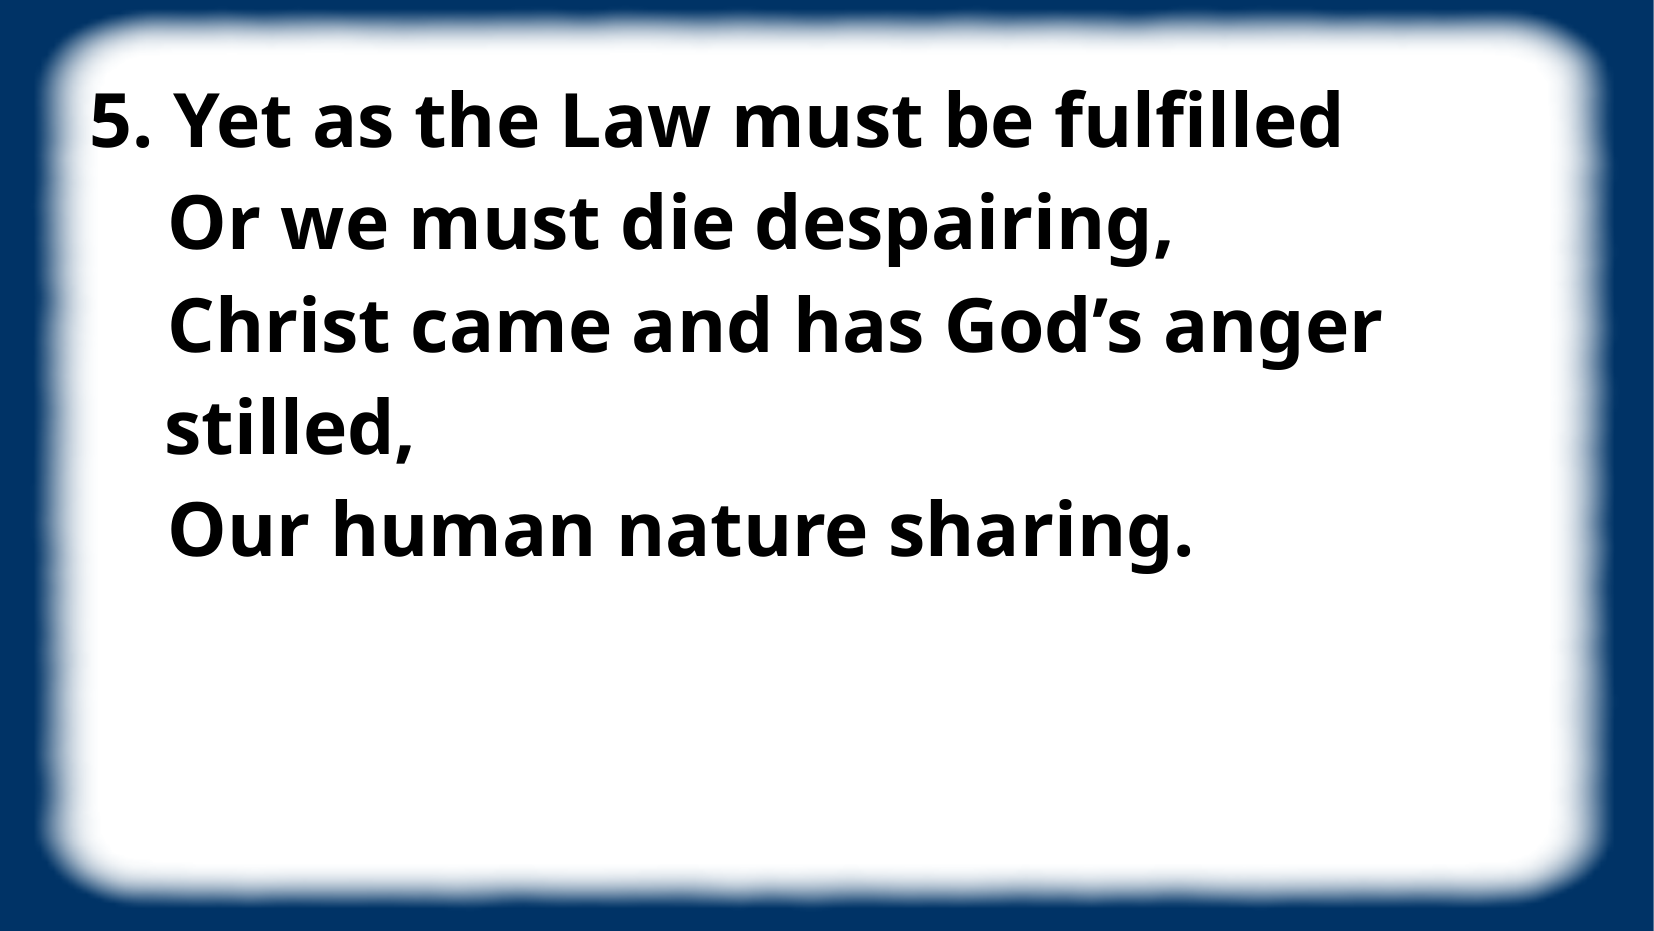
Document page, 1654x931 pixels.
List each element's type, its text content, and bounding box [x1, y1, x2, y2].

text_box 5. Yet as the Law must be fulfilled Or we must die despairing, Christ came and has God’s anger stilled, Our human nature sharing. [75, 60, 1591, 475]
picture [0, 0, 1654, 931]
